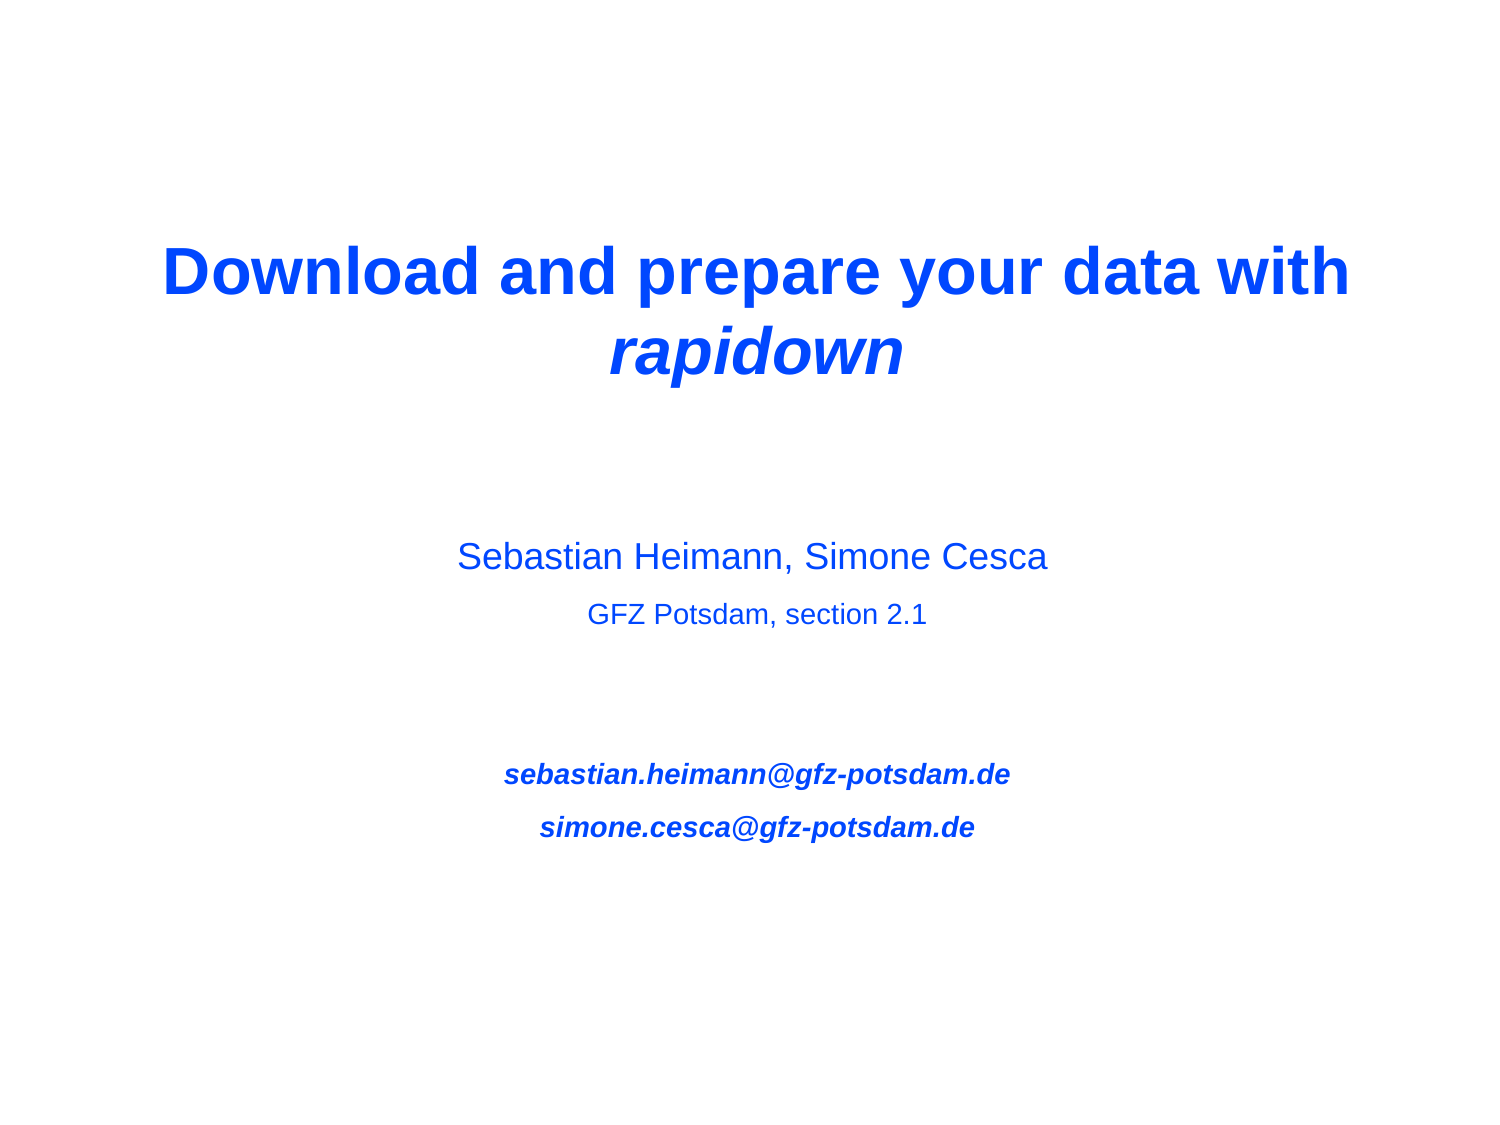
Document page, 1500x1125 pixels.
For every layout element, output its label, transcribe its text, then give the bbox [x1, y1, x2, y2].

text_box Download and prepare your data with rapidown Sebastian Heimann, Simone Cesca GFZ Potsdam, section 2.1 sebastian.heimann@gfz-potsdam.de simone.cesca@gfz-potsdam.de [120, 219, 1396, 904]
